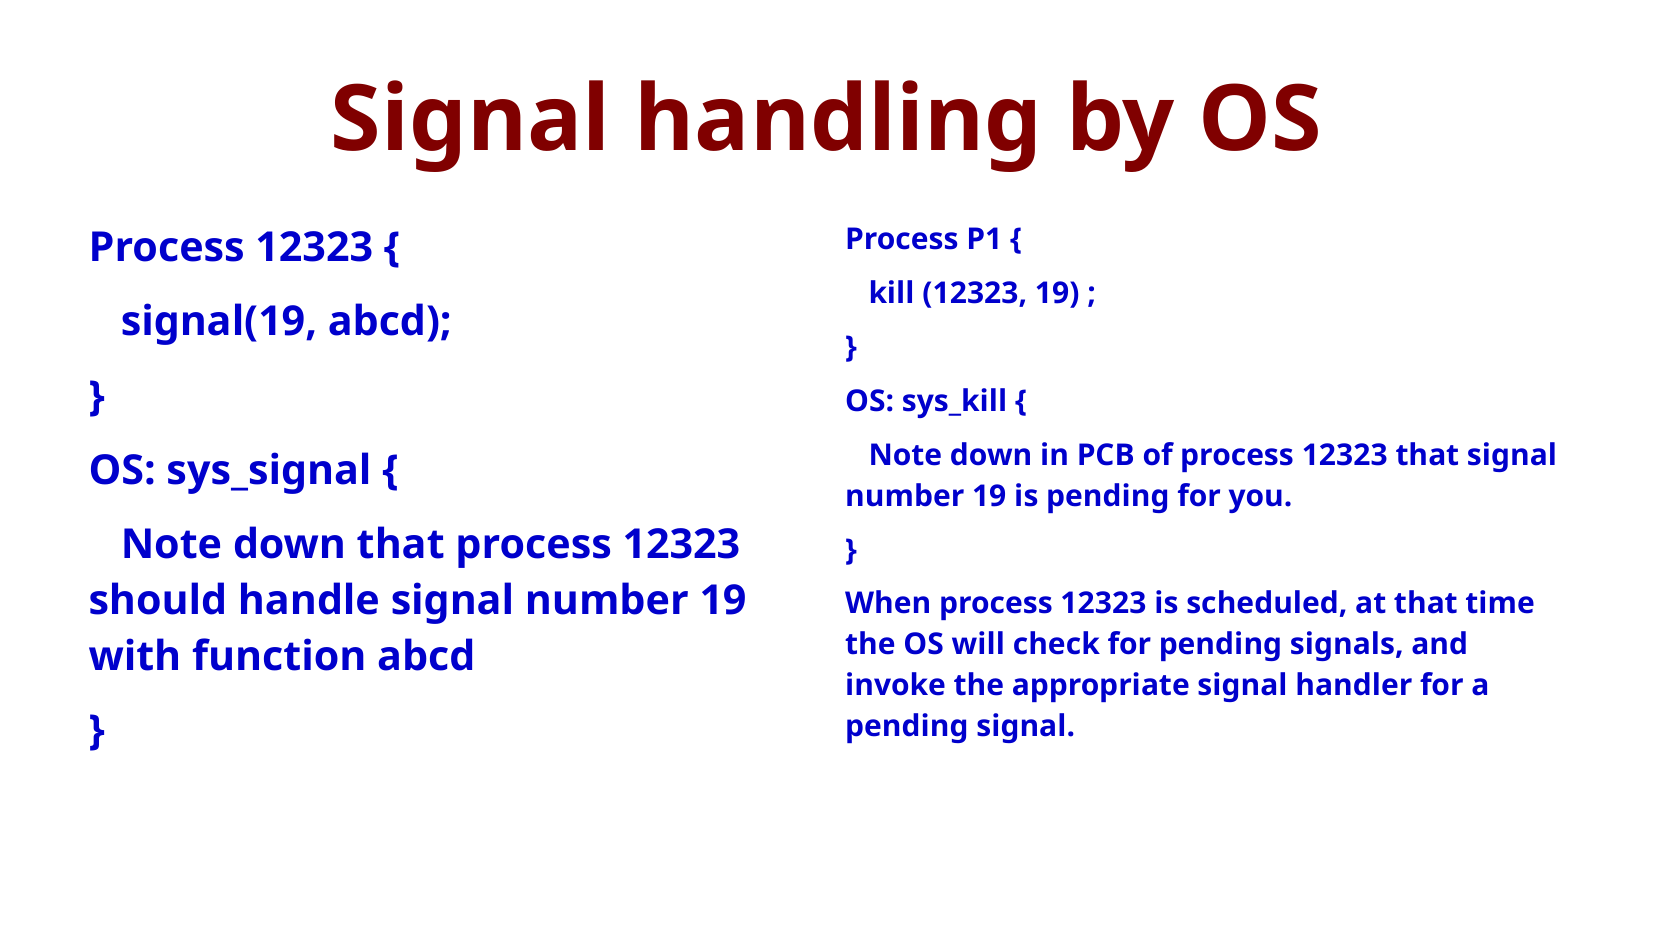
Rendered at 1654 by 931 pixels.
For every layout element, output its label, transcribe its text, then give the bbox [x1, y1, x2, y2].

list Process P1 { kill (12323, 19) ; } OS: sys_kill { Note down in PCB of process 12323 that signal number 19 is pending for you. } When process 12323 is scheduled, at that time the OS will check for pending signals, and invoke the appropriate signal handler for a pending signal. [845, 217, 1572, 757]
list Process 12323 { signal(19, abcd); } OS: sys_signal { Note down that process 12323 should handle signal number 19 with function abcd } [88, 217, 815, 757]
title Signal handling by OS [82, 37, 1571, 193]
